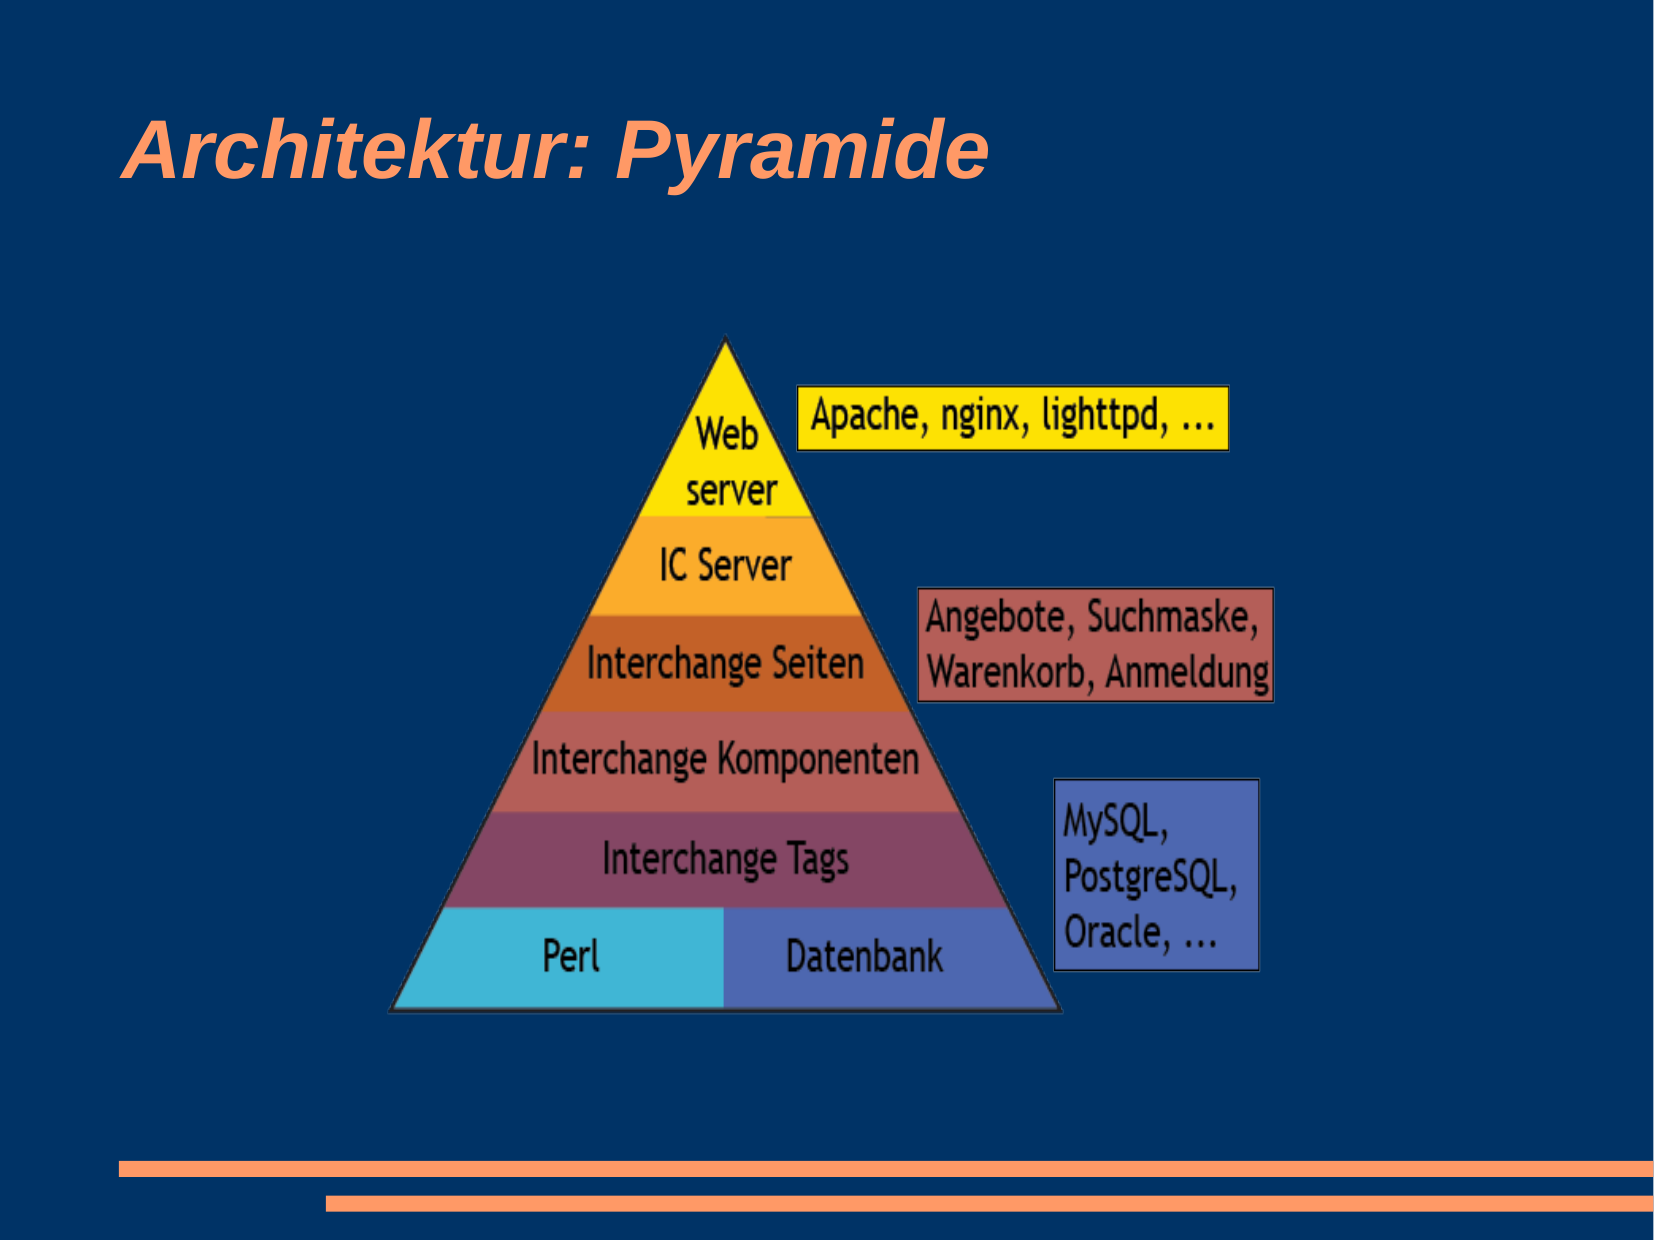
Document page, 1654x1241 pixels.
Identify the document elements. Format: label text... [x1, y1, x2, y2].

picture [375, 299, 1276, 1051]
title Architektur: Pyramide [121, 46, 1534, 254]
